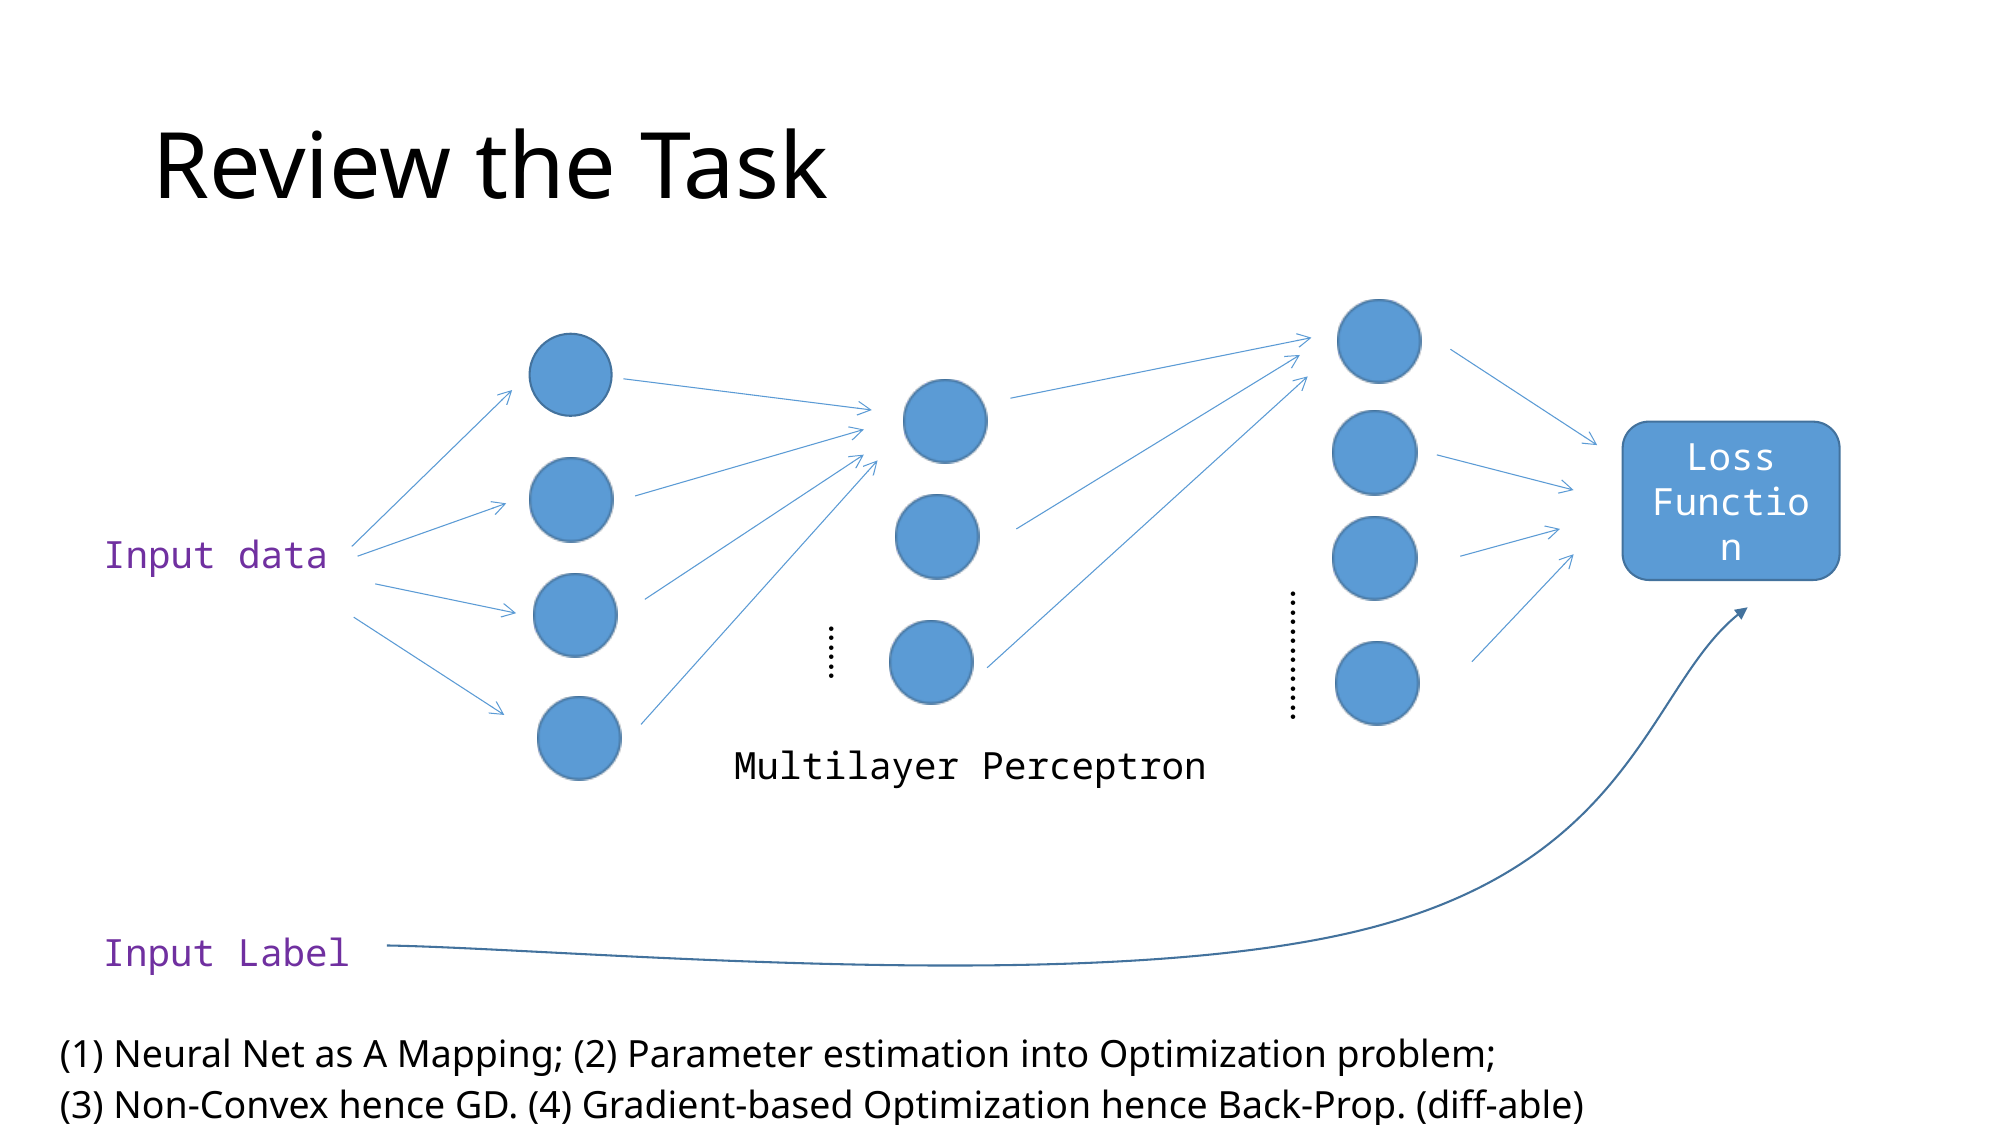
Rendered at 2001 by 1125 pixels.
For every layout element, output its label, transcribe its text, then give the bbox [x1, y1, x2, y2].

picture [1332, 410, 1418, 496]
text_box (1) Neural Net as A Mapping; (2) Parameter estimation into Optimization problem; (3) Non-Convex hence GD. (4) Gradient-based Optimization hence Back-Prop. (diff-able) [45, 1020, 1996, 1111]
picture [529, 457, 614, 543]
picture [1332, 516, 1418, 601]
picture [903, 379, 988, 464]
picture [1335, 641, 1420, 726]
picture [537, 696, 622, 781]
text_box .............. [1225, 538, 1301, 686]
text_box Multilayer Perceptron [719, 734, 1222, 795]
picture [533, 573, 618, 658]
picture [1337, 299, 1422, 384]
picture [895, 494, 980, 580]
text_box Loss Function [1622, 421, 1840, 580]
text_box [529, 333, 612, 416]
text_box Input Label [87, 922, 365, 982]
title Review the Task [137, 59, 1863, 278]
text_box Input data [88, 523, 343, 584]
picture [889, 620, 974, 705]
text_box ...... [801, 611, 877, 683]
